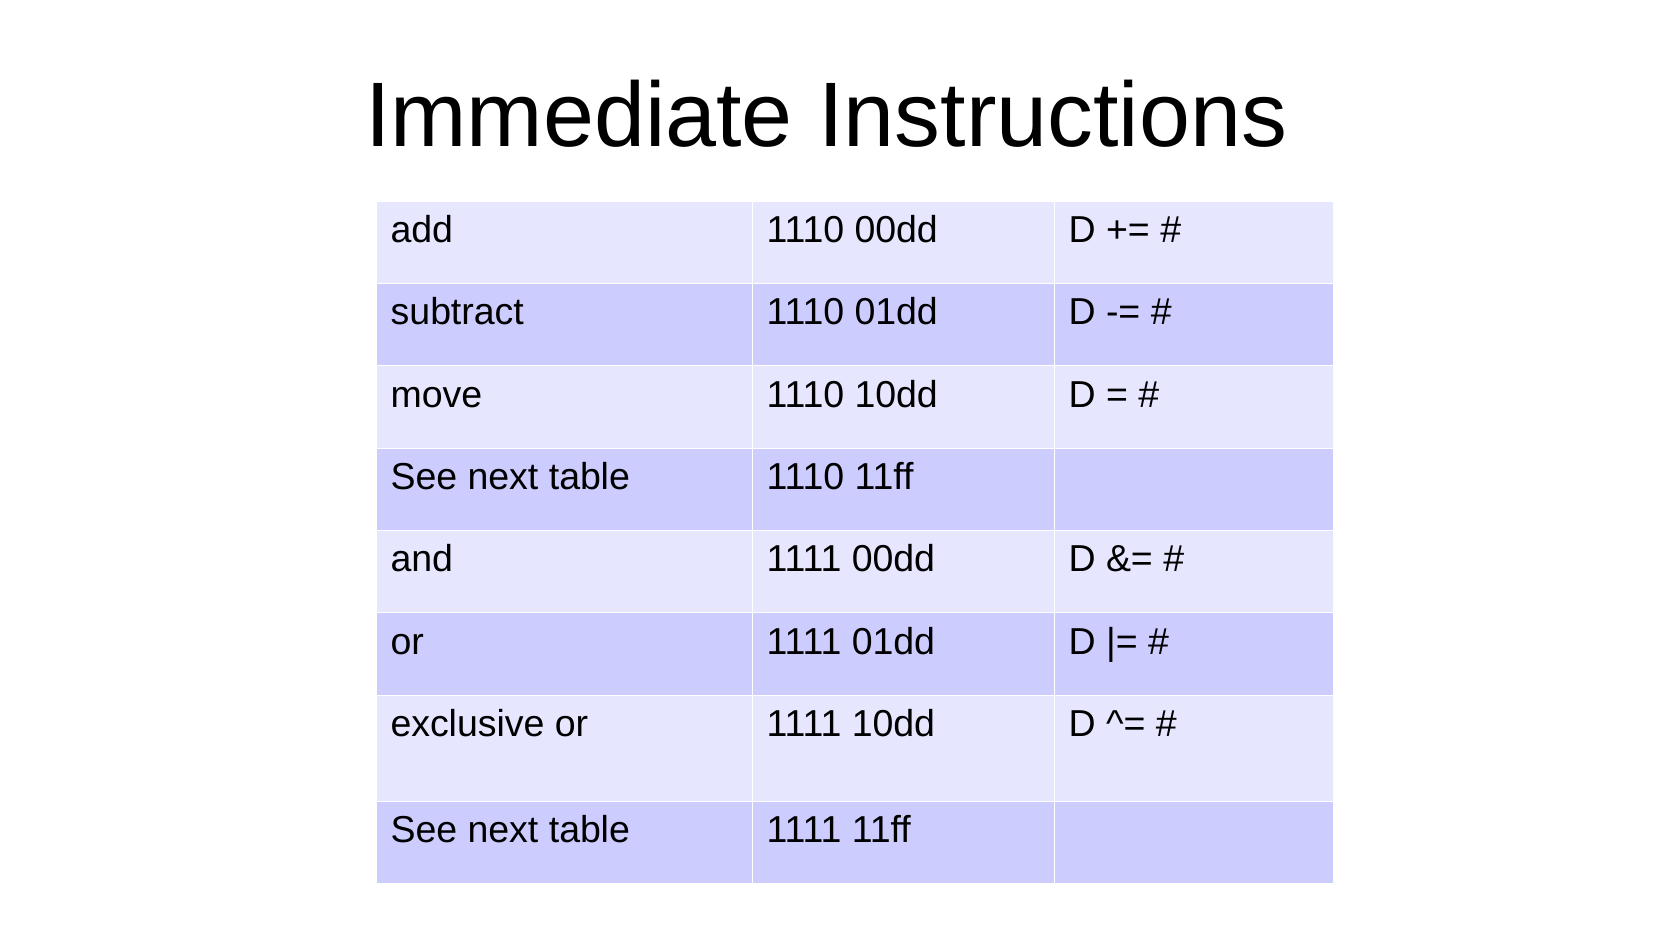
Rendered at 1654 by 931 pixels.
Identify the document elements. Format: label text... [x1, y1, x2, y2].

table_cell See next table [377, 449, 752, 530]
table_cell subtract [377, 284, 752, 365]
table_cell move [377, 366, 752, 448]
table_cell 1110 01dd [753, 284, 1054, 365]
table_header add [377, 202, 752, 283]
table_cell D = # [1055, 366, 1333, 448]
table_cell D ^= # [1055, 696, 1333, 801]
table_cell D |= # [1055, 613, 1333, 695]
table_cell D -= # [1055, 284, 1333, 365]
table_cell exclusive or [377, 696, 752, 801]
table_cell D &= # [1055, 531, 1333, 612]
table_header D += # [1055, 202, 1333, 283]
table_cell 1110 10dd [753, 366, 1054, 448]
table_cell 1111 10dd [753, 696, 1054, 801]
table_cell 1111 11ff [753, 802, 1054, 883]
title Immediate Instructions [82, 37, 1571, 193]
table_cell 1111 00dd [753, 531, 1054, 612]
table_cell 1111 01dd [753, 613, 1054, 695]
table_cell [1055, 802, 1333, 883]
table_cell [1055, 449, 1333, 530]
table_cell or [377, 613, 752, 695]
table_cell and [377, 531, 752, 612]
table_header 1110 00dd [753, 202, 1054, 283]
table_cell 1110 11ff [753, 449, 1054, 530]
table_cell See next table [377, 802, 752, 883]
